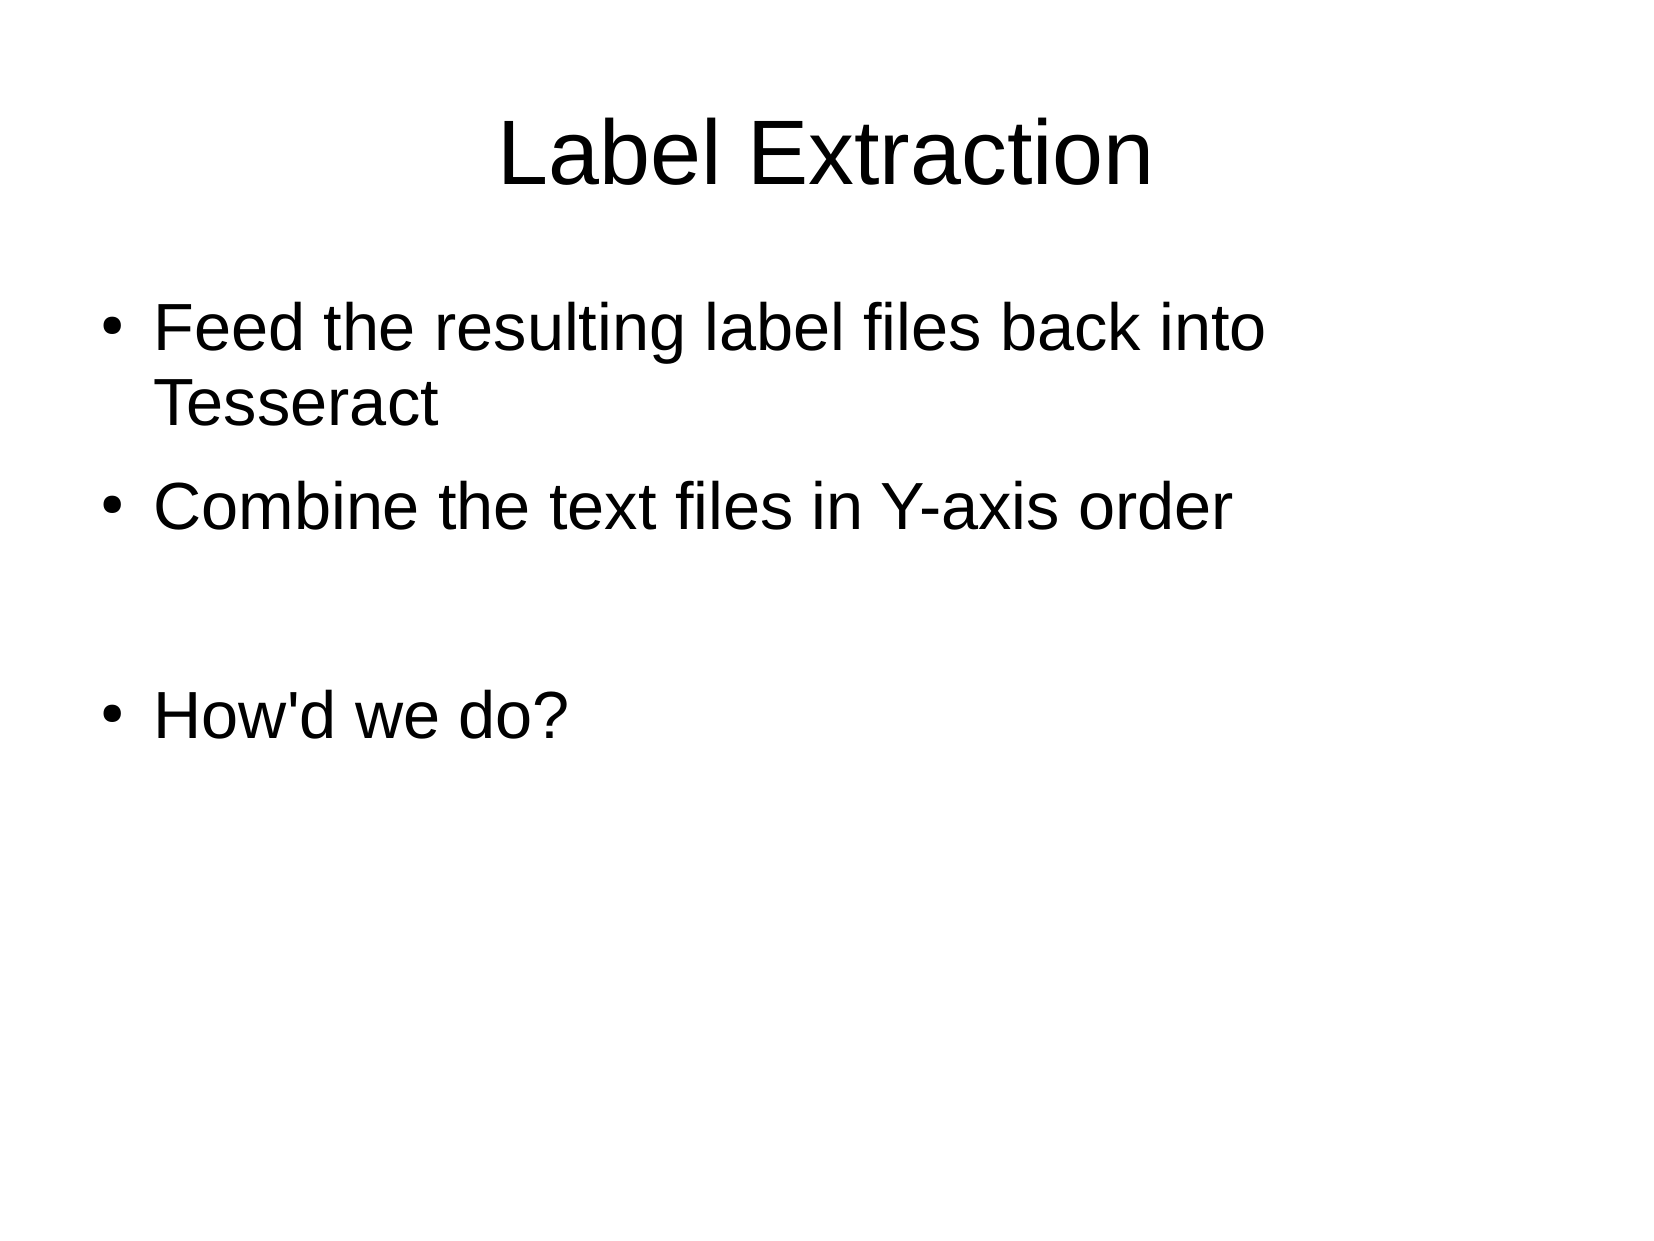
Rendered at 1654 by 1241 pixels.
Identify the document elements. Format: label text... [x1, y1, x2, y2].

title Label Extraction [82, 49, 1571, 257]
list Feed the resulting label files back into Tesseract Combine the text files in Y-axis order How'd we do? [82, 290, 1538, 1010]
